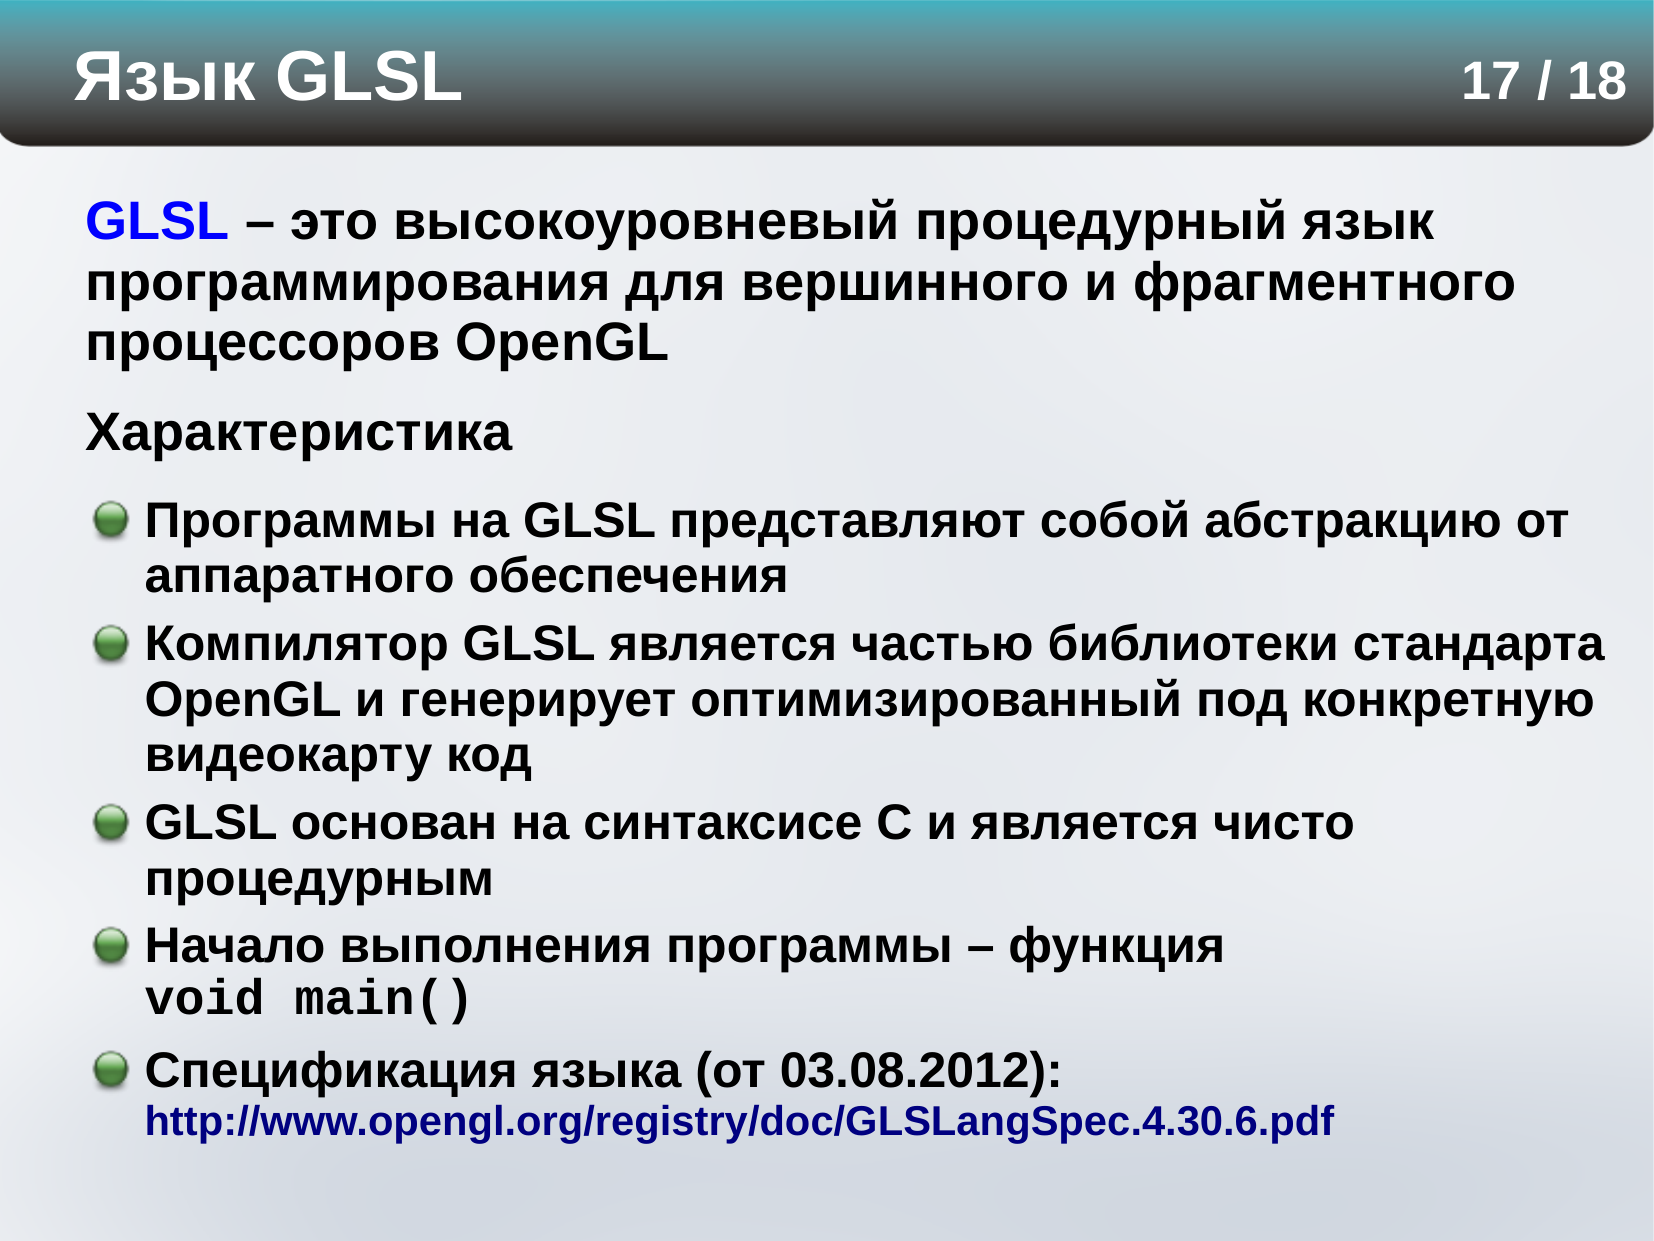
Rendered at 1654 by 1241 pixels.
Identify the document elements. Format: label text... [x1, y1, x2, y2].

text_box GLSL – это высокоуровневый процедурный язык программирования для вершинного и фрагментного процессоров OpenGL Характеристика Программы на GLSL представляют собой абстракцию от аппаратного обеспечения Компилятор GLSL является частью библиотеки стандарта OpenGL и генерирует оптимизированный под конкретную видеокарту код GLSL основан на синтаксисе C и является чисто процедурным Начало выполнения программы – функция void main() Спецификация языка (от 03.08.2012): http://www.opengl.org/registry/doc/GLSLangSpec.4.30.6.pdf [70, 183, 1625, 1152]
picture [0, 0, 1654, 1241]
text_box <номер> / 18 [1446, 42, 1654, 179]
text_box Язык GLSL [59, 29, 1418, 124]
